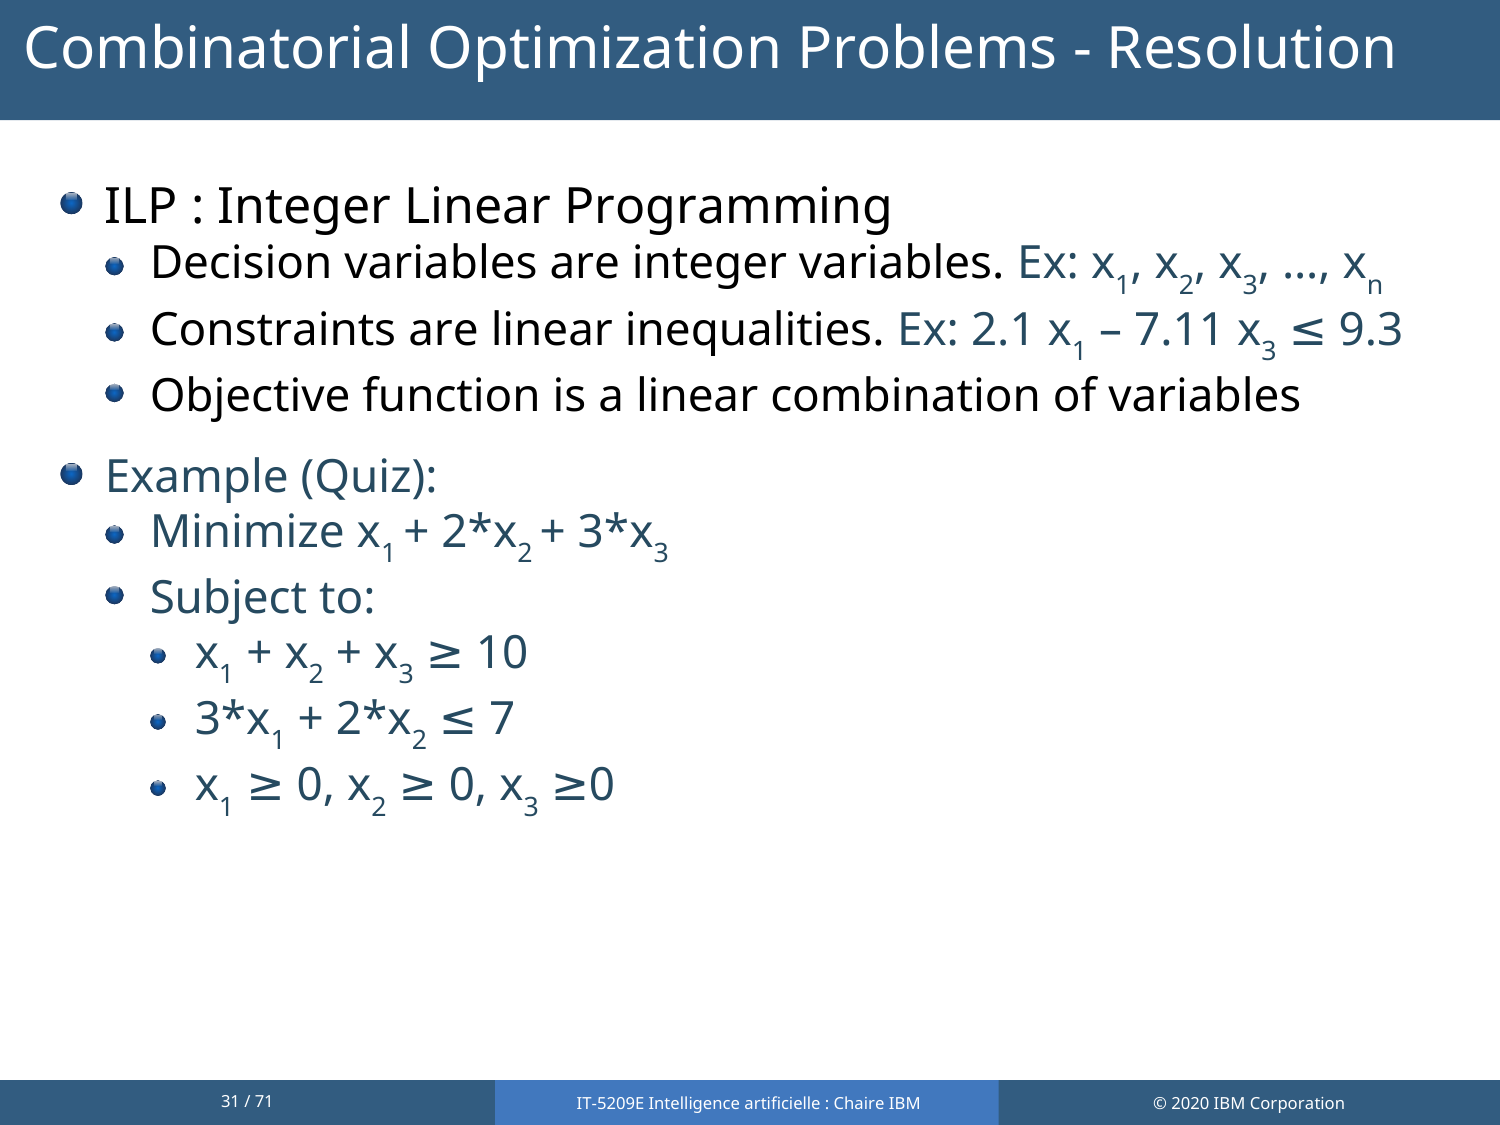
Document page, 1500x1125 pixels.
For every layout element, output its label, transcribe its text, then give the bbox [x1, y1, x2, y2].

title Combinatorial Optimization Problems - Resolution [0, 0, 1500, 121]
list ILP : Integer Linear Programming Decision variables are integer variables. Ex: x1, x2, x3, …, xn Constraints are linear inequalities. Ex: 2.1 x1 – 7.11 x3 ≤ 9.3 Objective function is a linear combination of variables Example (Quiz): Minimize x1 + 2*x2 + 3*x3 Subject to: x1 + x2 + x3 ≥ 10 3*x1 + 2*x2 ≤ 7 x1 ≥ 0, x2 ≥ 0, x3 ≥0 [45, 165, 1441, 1036]
